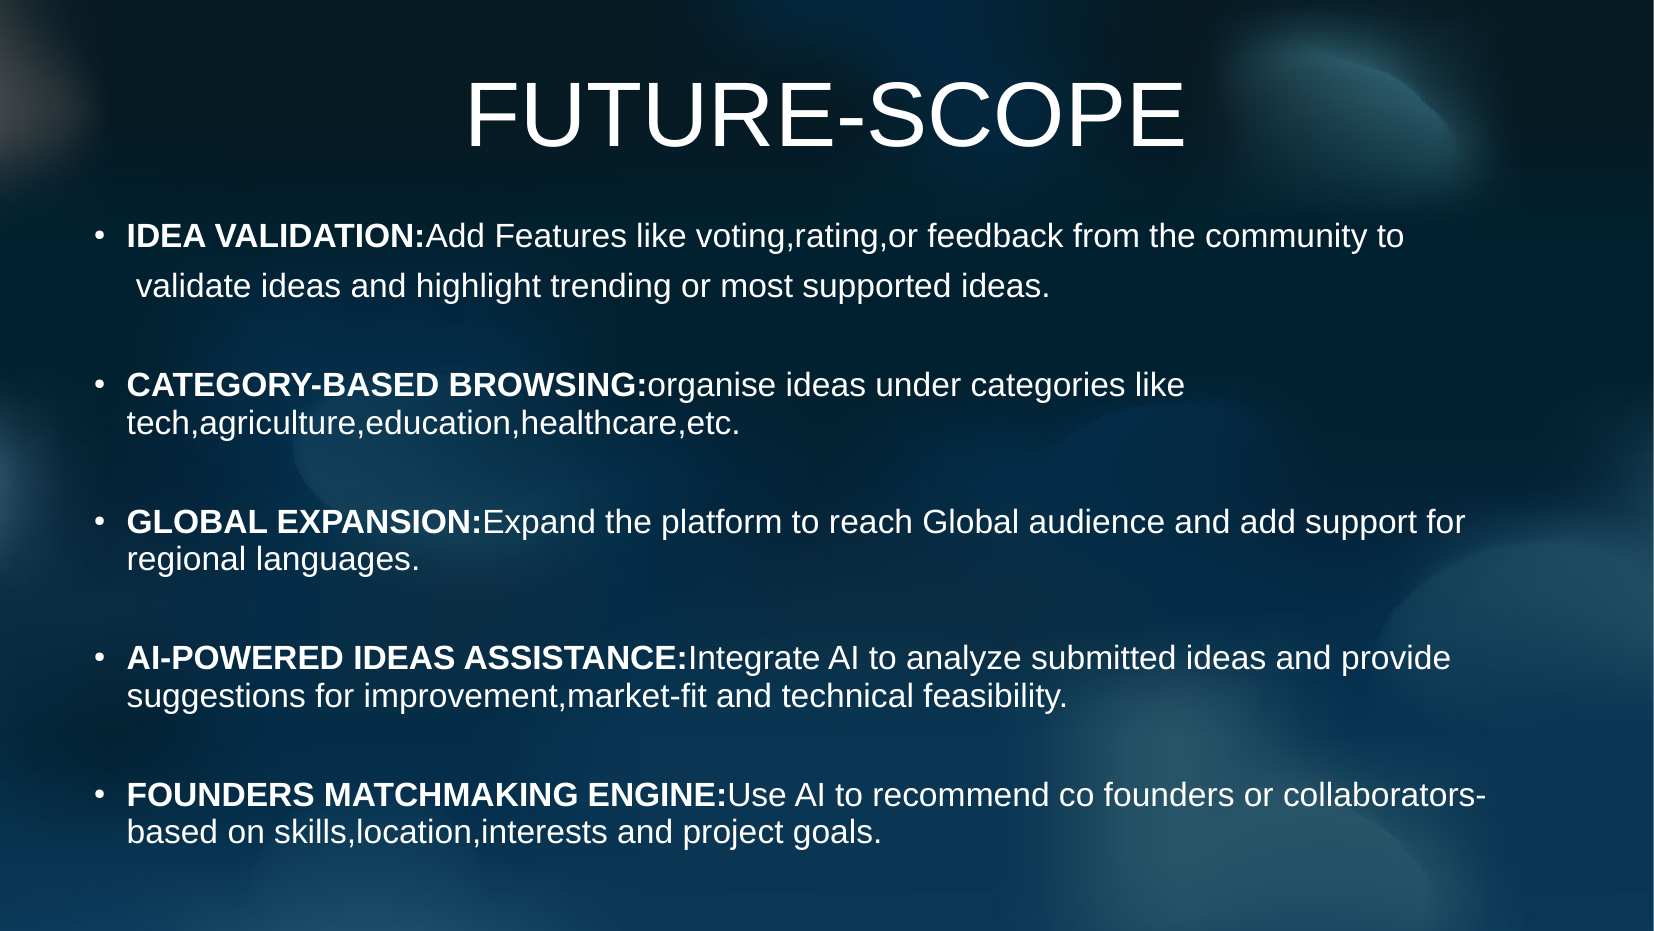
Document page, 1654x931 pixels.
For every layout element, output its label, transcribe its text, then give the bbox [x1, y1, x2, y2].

list IDEA VALIDATION:Add Features like voting,rating,or feedback from the community to validate ideas and highlight trending or most supported ideas. CATEGORY-BASED BROWSING:organise ideas under categories like tech,agriculture,education,healthcare,etc. GLOBAL EXPANSION:Expand the platform to reach Global audience and add support for regional languages. AI-POWERED IDEAS ASSISTANCE:Integrate AI to analyze submitted ideas and provide suggestions for improvement,market-fit and technical feasibility. FOUNDERS MATCHMAKING ENGINE:Use AI to recommend co founders or collaborators-based on skills,location,interests and project goals. [82, 217, 1571, 857]
picture [0, 0, 1654, 399]
picture [0, 383, 1654, 931]
title FUTURE-SCOPE [82, 37, 1571, 193]
